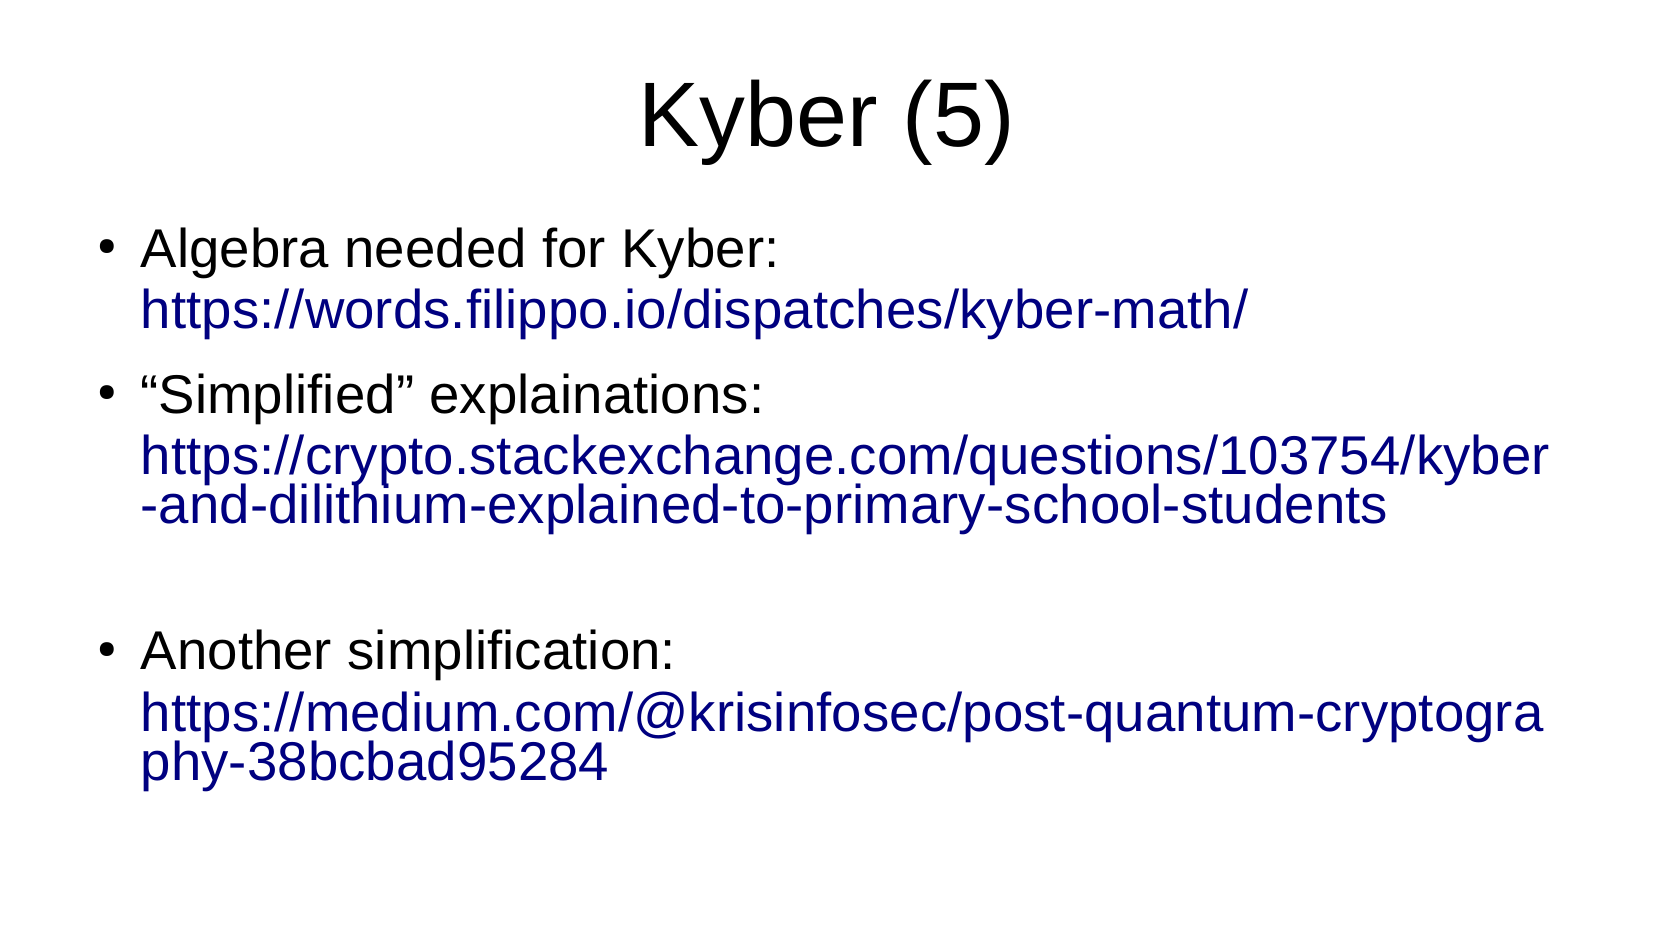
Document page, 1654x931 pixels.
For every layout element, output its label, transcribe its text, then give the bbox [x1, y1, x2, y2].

list Algebra needed for Kyber: https://words.filippo.io/dispatches/kyber-math/ “Simplified” explainations: https://crypto.stackexchange.com/questions/103754/kyber-and-dilithium-explained-to-primary-school-students Another simplification: https://medium.com/@krisinfosec/post-quantum-cryptography-38bcbad95284 [82, 217, 1571, 758]
title Kyber (5) [82, 37, 1571, 193]
